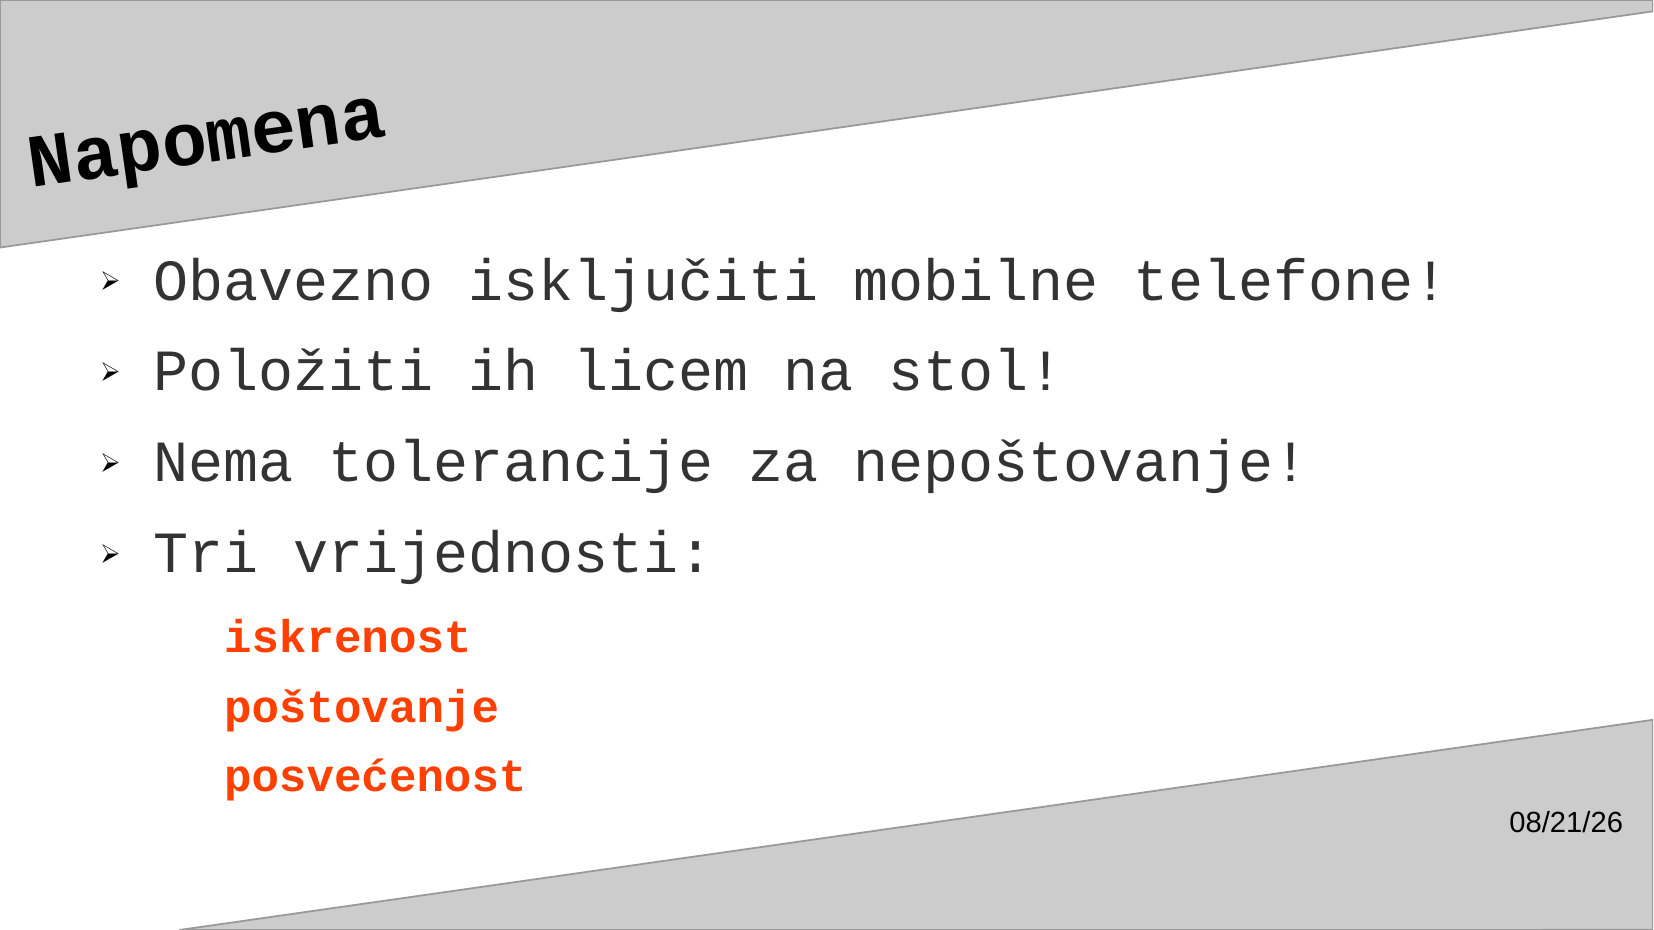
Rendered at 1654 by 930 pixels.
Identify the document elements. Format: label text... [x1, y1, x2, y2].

list Obavezno isključiti mobilne telefone! Položiti ih licem na stol! Nema tolerancije za nepoštovanje! Tri vrijednosti: iskrenost poštovanje posvećenost [82, 251, 1538, 930]
title Napomena [16, 0, 1503, 252]
